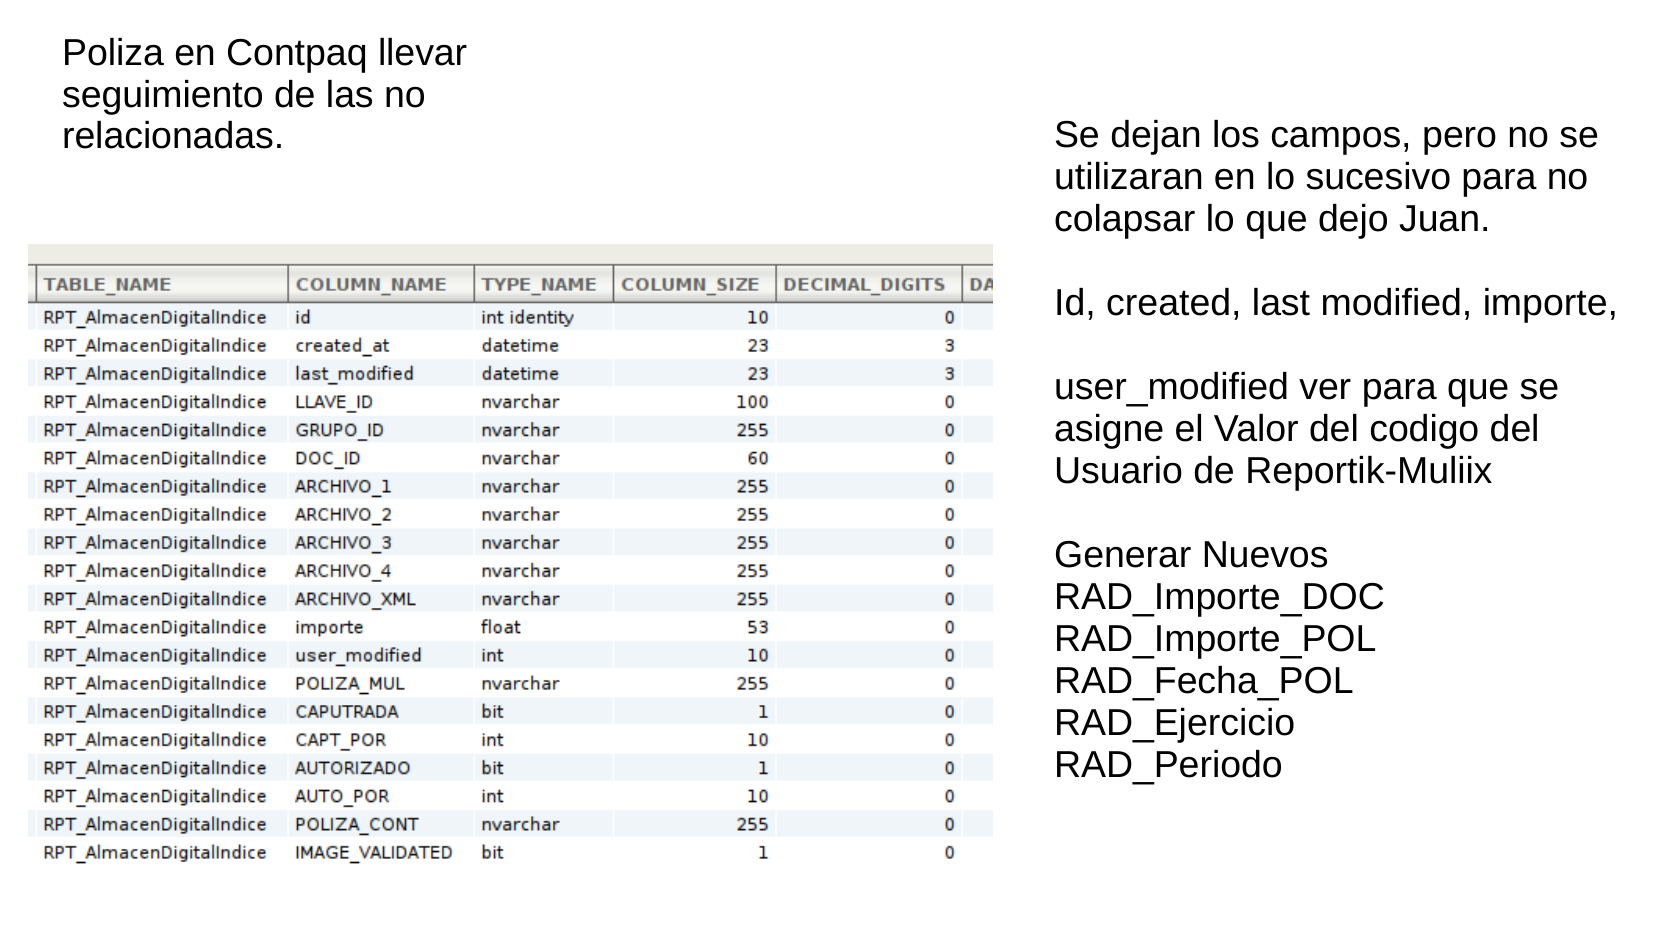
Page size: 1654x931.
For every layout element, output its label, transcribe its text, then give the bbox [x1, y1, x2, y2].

text_box Se dejan los campos, pero no se utilizaran en lo sucesivo para no colapsar lo que dejo Juan. Id, created, last modified, importe, user_modified ver para que se asigne el Valor del codigo del Usuario de Reportik-Muliix Generar Nuevos RAD_Importe_DOC RAD_Importe_POL RAD_Fecha_POL RAD_Ejercicio RAD_Periodo [1039, 106, 1642, 835]
picture [28, 244, 993, 898]
text_box Poliza en Contpaq llevar seguimiento de las no relacionadas. [47, 23, 567, 189]
